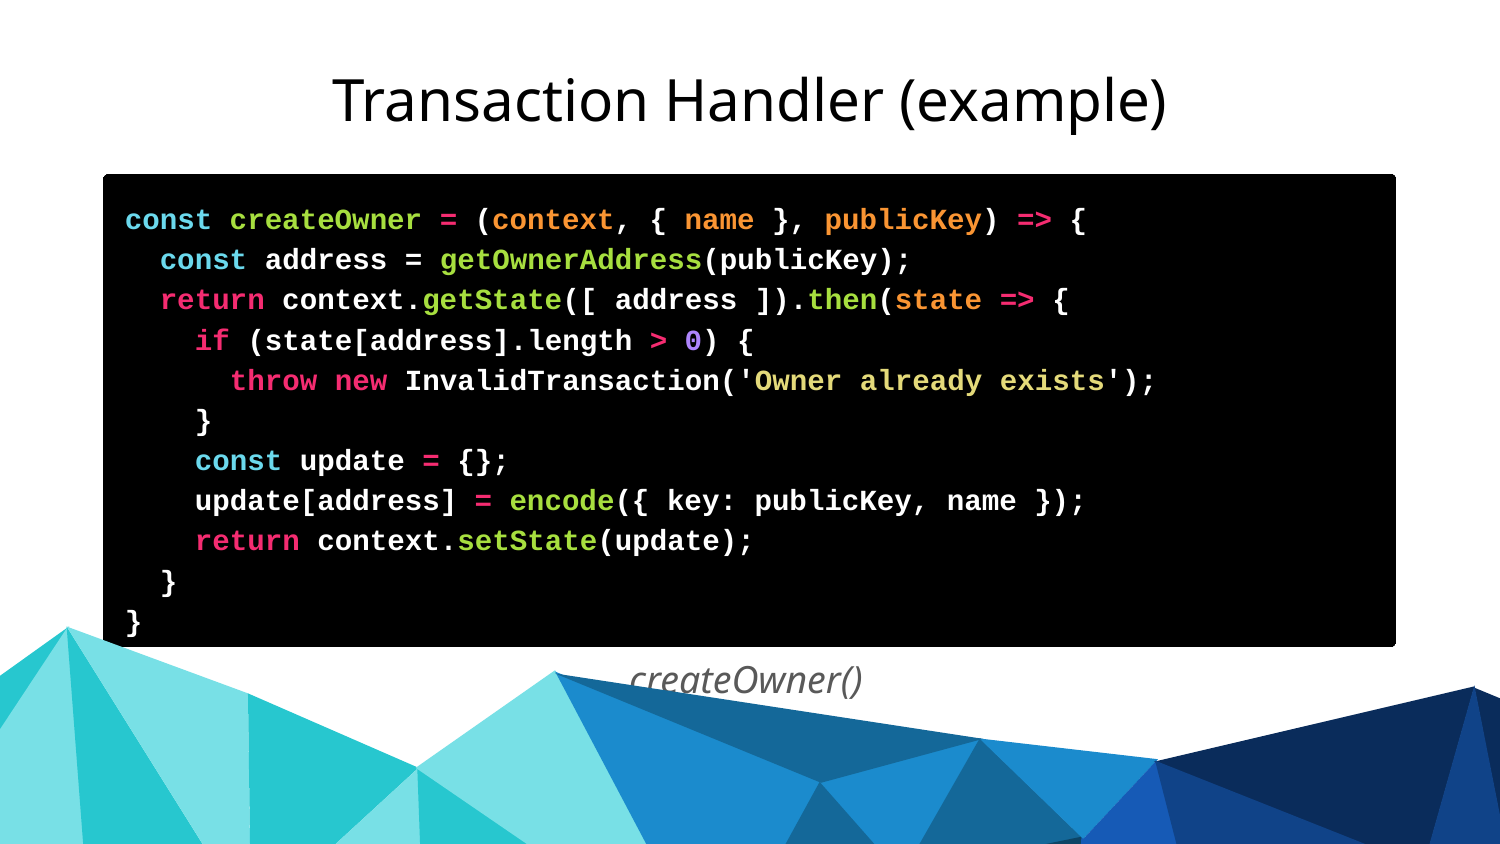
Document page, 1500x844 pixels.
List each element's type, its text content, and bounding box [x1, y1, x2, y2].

title Transaction Handler (example) [51, 47, 1449, 142]
text_box const createOwner = (context, { name }, publicKey) => { const address = getOwnerAddress(publicKey); return context.getState([ address ]).then(state => { if (state[address].length > 0) { throw new InvalidTransaction('Owner already exists'); } const update = {}; update[address] = encode({ key: publicKey, name }); return context.setState(update); } } [109, 180, 1391, 641]
text_box [0, 626, 1500, 844]
list createOwner() [338, 641, 1154, 720]
